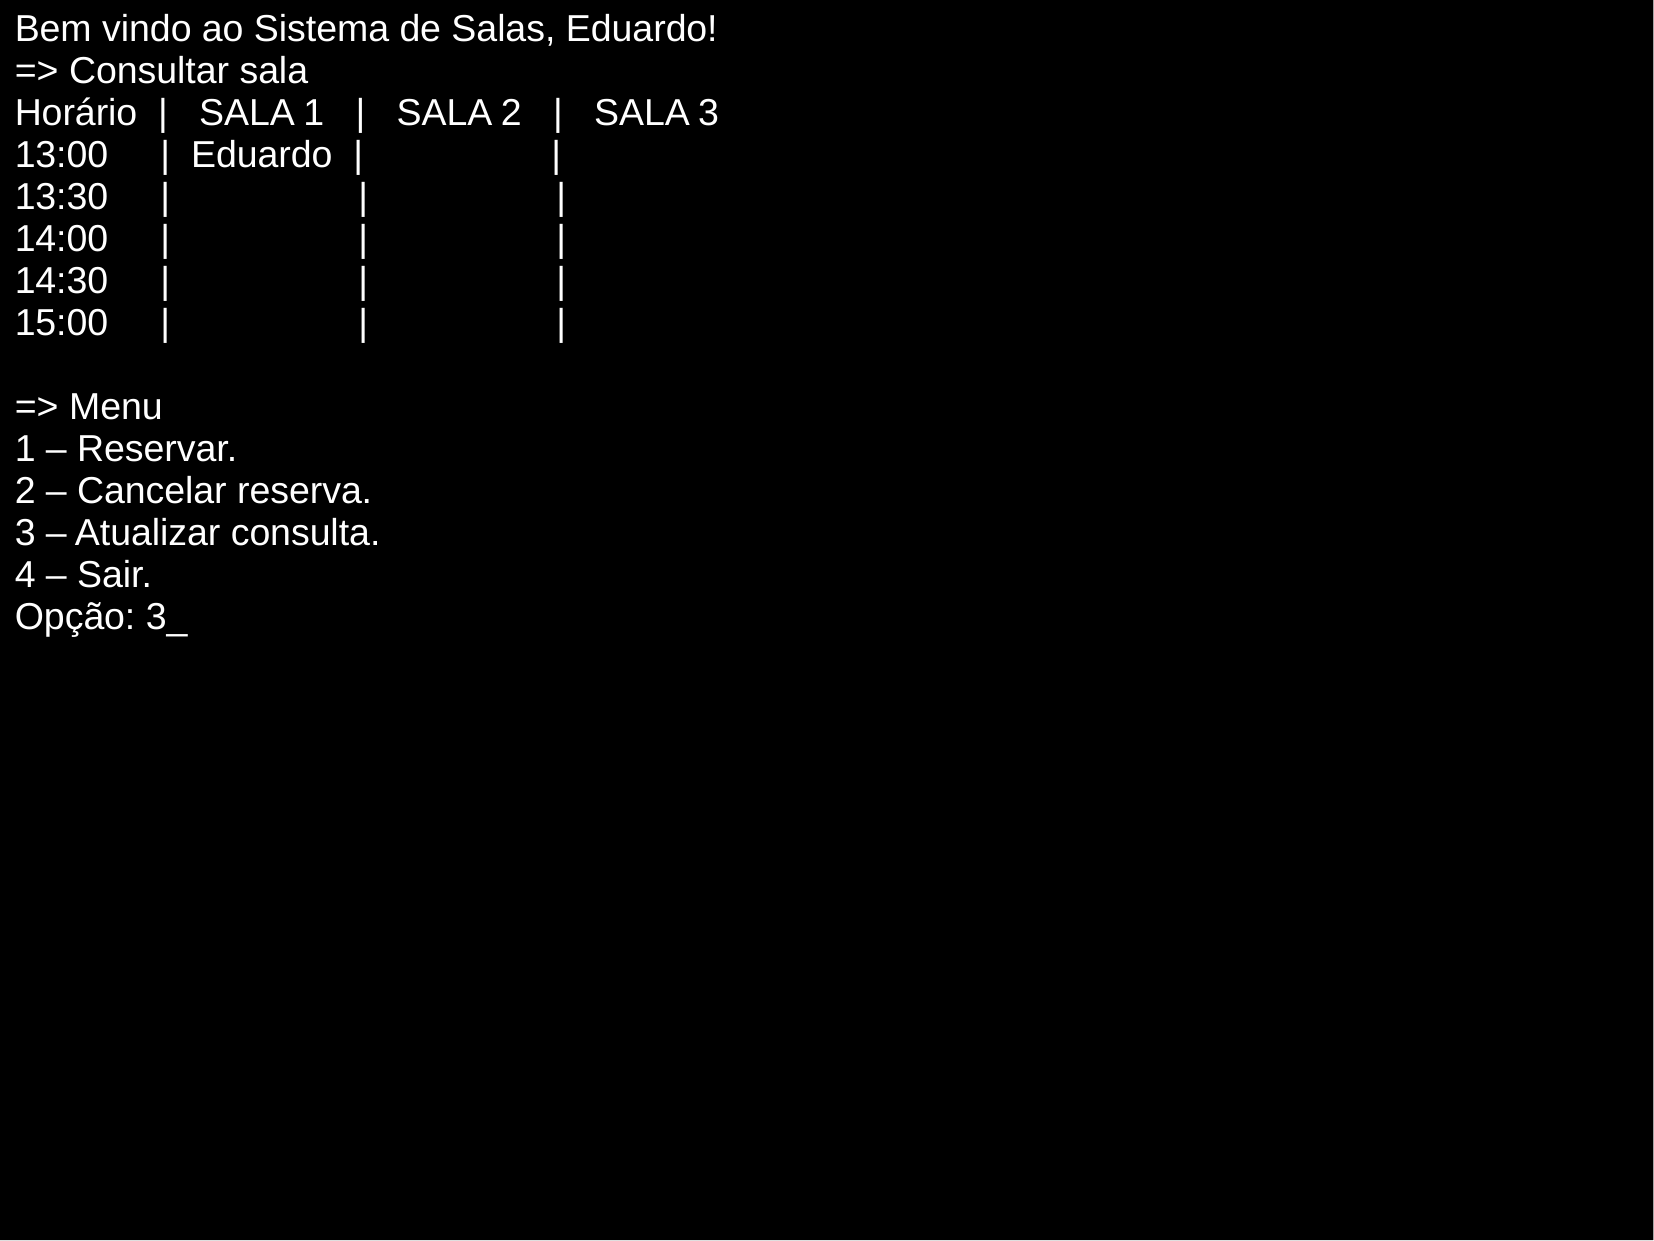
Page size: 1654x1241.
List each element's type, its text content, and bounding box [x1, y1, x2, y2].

text_box Bem vindo ao Sistema de Salas, Eduardo! => Consultar sala Horário | SALA 1 | SALA 2 | SALA 3 13:00 | Eduardo | | 13:30 | | | 14:00 | | | 14:30 | | | 15:00 | | | => Menu 1 – Reservar. 2 – Cancelar reserva. 3 – Atualizar consulta. 4 – Sair. Opção: 3_ [0, 0, 1654, 1241]
